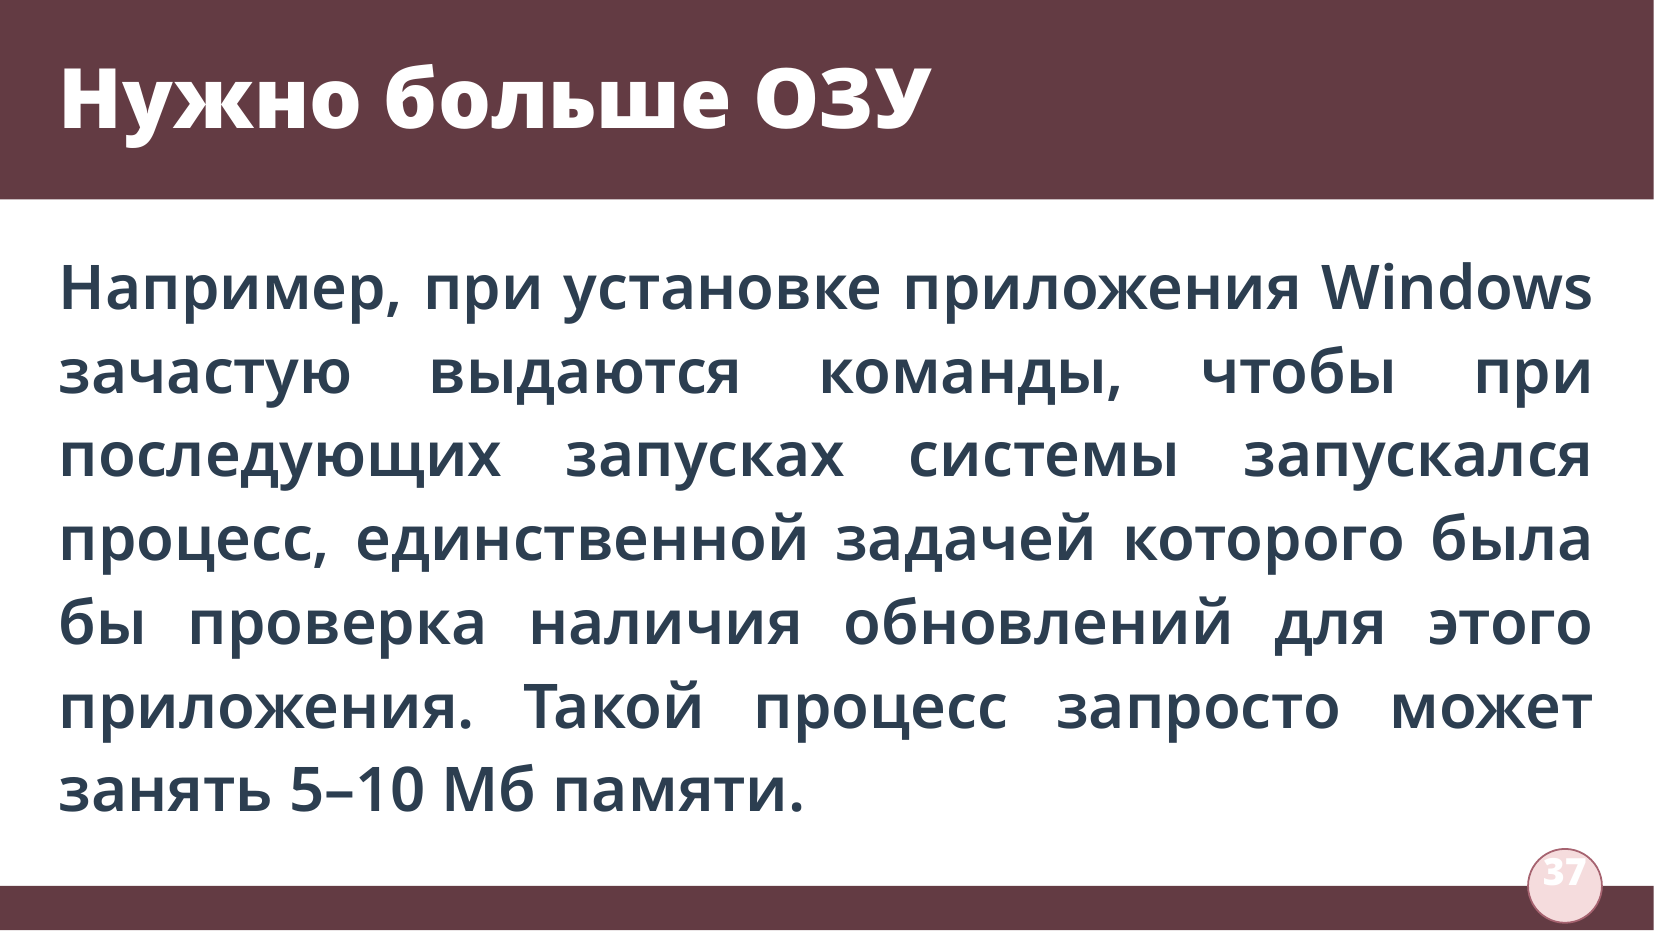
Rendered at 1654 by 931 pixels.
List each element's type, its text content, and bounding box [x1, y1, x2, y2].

list Например, при установке приложения Windows зачастую выдаются команды, чтобы при последующих запусках системы запускался процесс, единственной задачей которого была бы проверка наличия обновлений для этого приложения. Такой процесс запросто может занять 5–10 Мб памяти. [59, 243, 1595, 864]
title Нужно больше ОЗУ [59, 37, 1595, 155]
